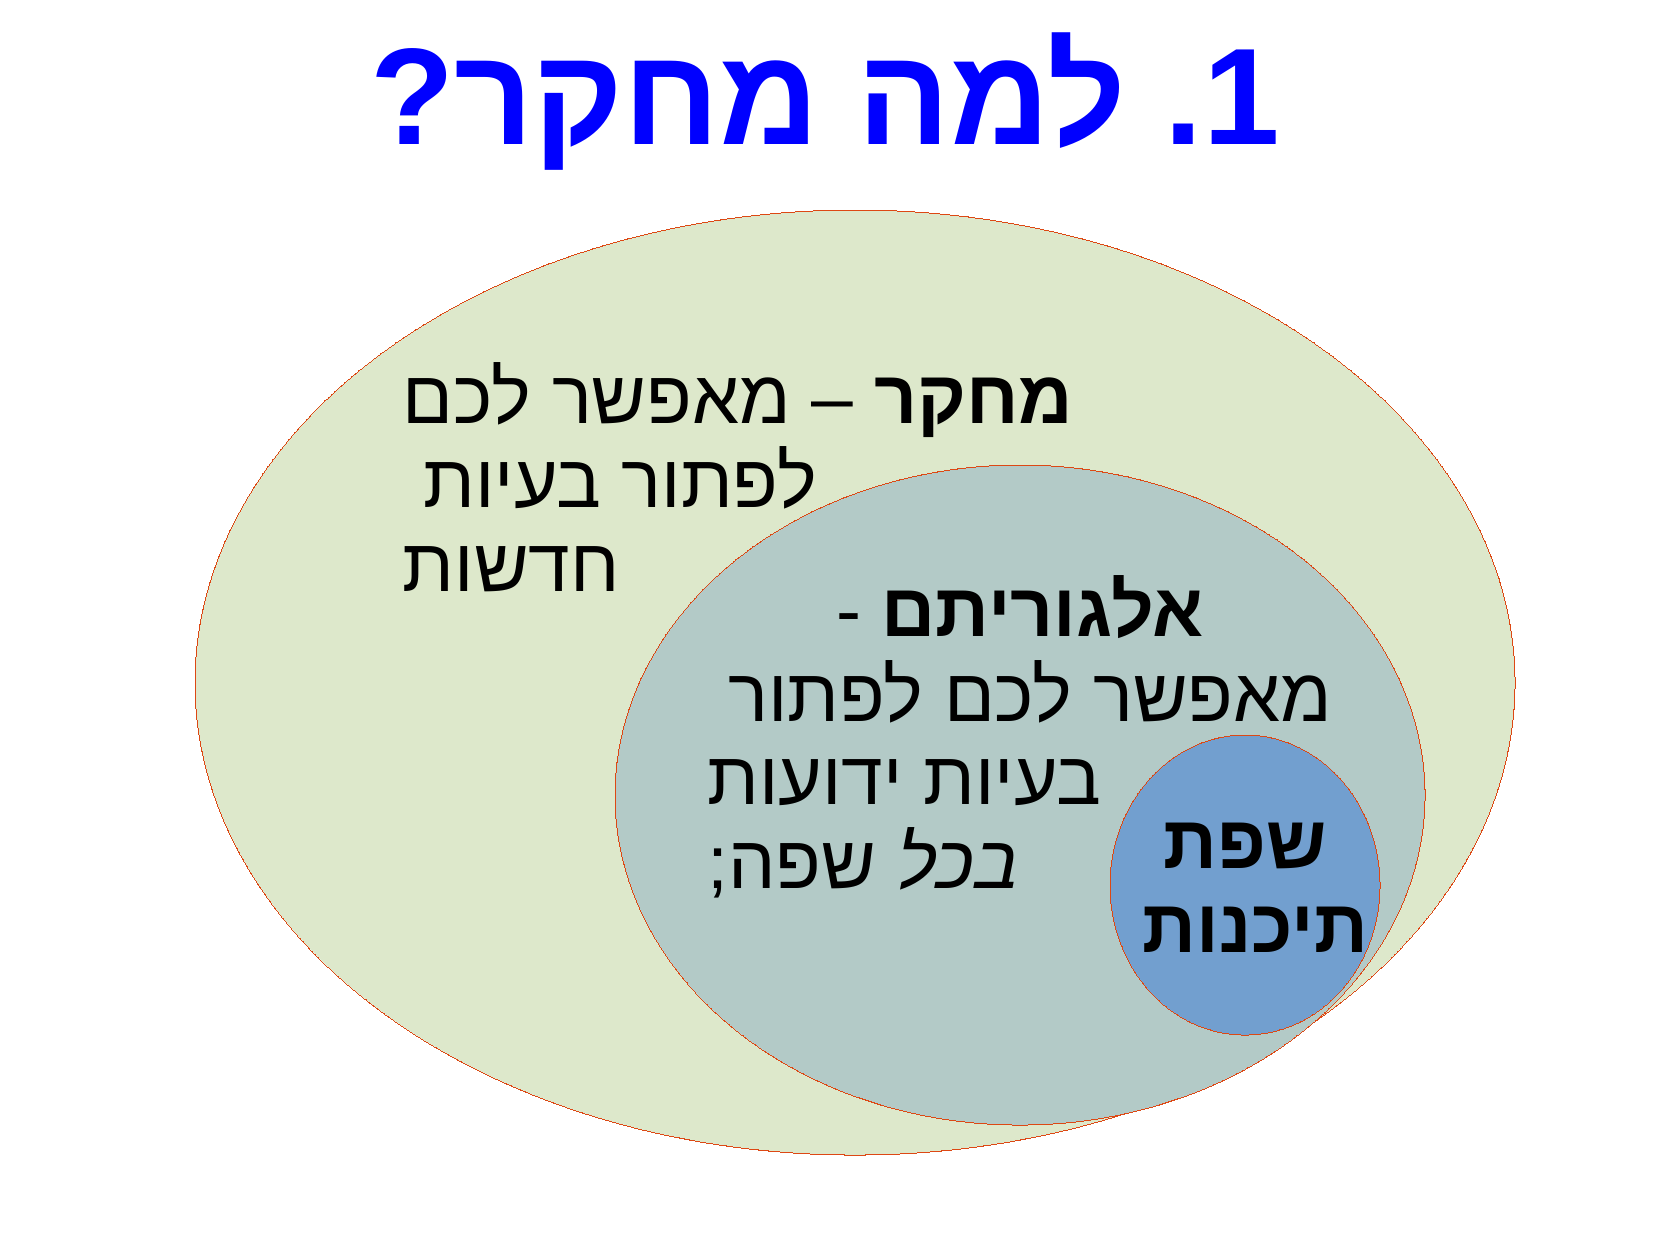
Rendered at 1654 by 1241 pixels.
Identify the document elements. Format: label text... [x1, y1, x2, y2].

title 1. למה מחקר? [30, 15, 1621, 181]
text_box מחקר – מאפשר לכם לפתור בעיות חדשות [195, 210, 1516, 1156]
text_box שפת תיכנות [1110, 735, 1381, 1036]
text_box אלגוריתם - מאפשר לכם לפתור בעיות ידועות בכל שפה; [615, 465, 1426, 1126]
